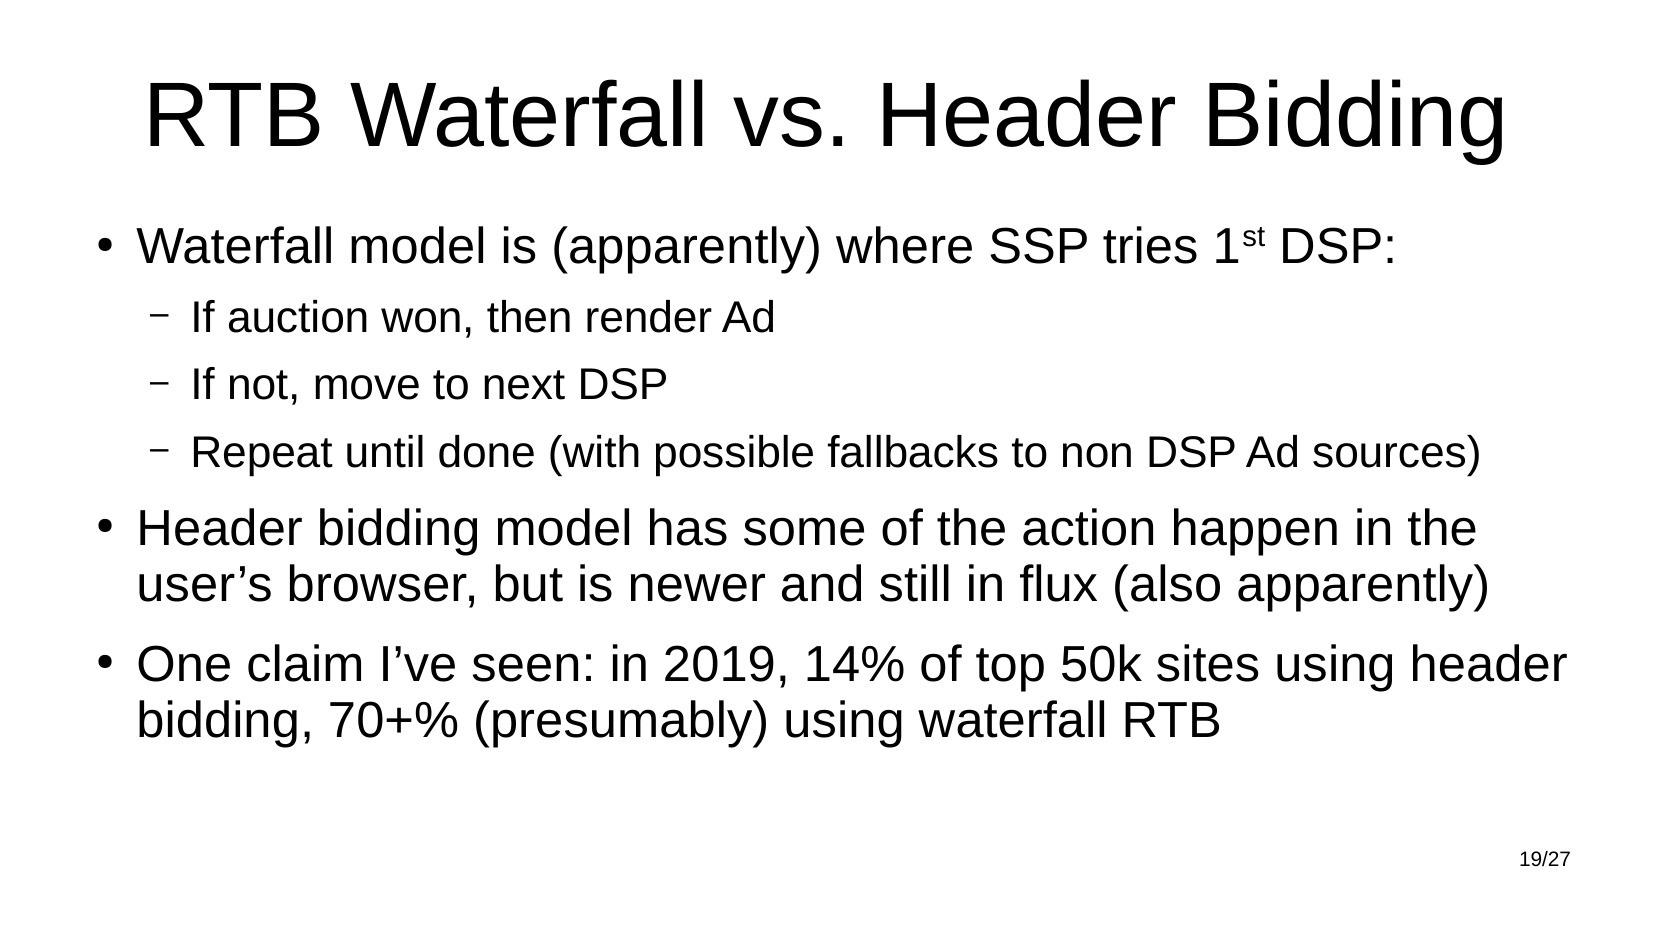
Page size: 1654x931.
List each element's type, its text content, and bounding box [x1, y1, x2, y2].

list Waterfall model is (apparently) where SSP tries 1st DSP: If auction won, then render Ad If not, move to next DSP Repeat until done (with possible fallbacks to non DSP Ad sources) Header bidding model has some of the action happen in the user’s browser, but is newer and still in flux (also apparently) One claim I’ve seen: in 2019, 14% of top 50k sites using header bidding, 70+% (presumably) using waterfall RTB [82, 217, 1571, 758]
title RTB Waterfall vs. Header Bidding [82, 37, 1571, 193]
